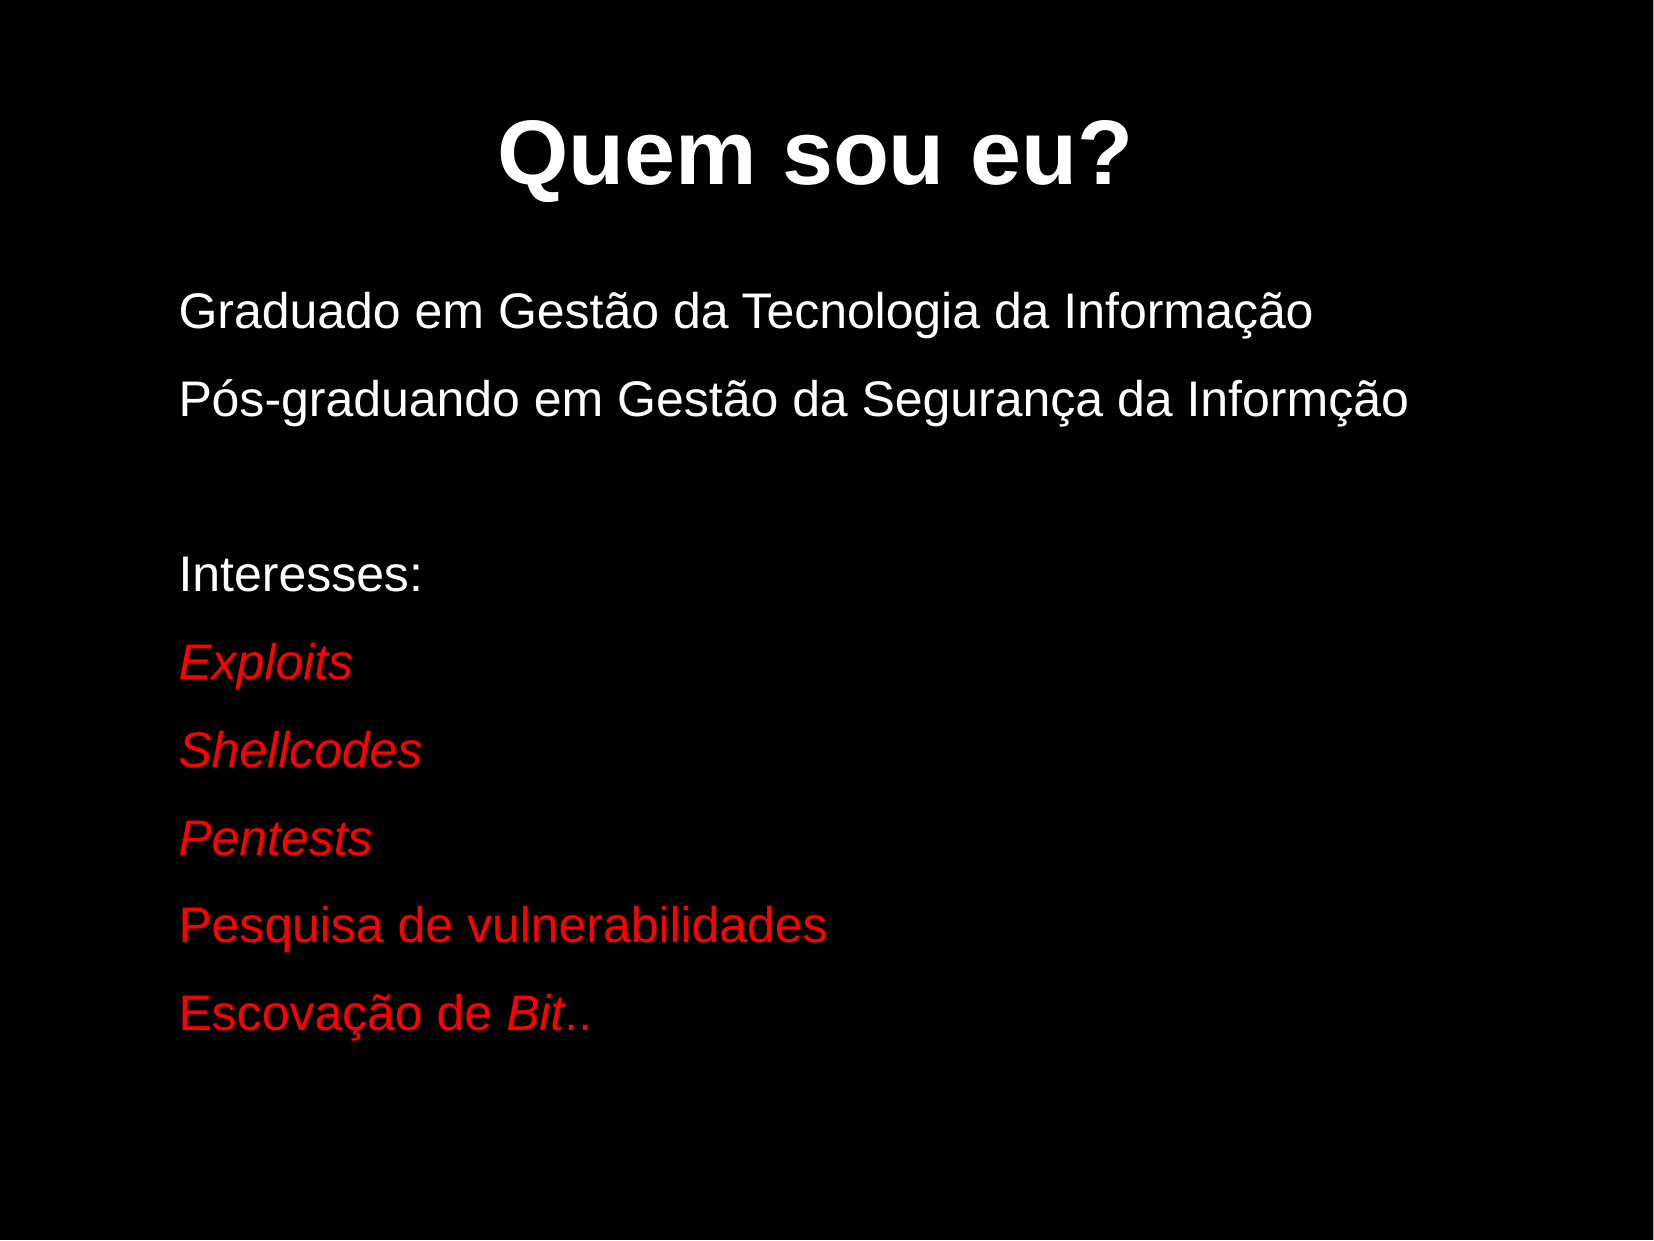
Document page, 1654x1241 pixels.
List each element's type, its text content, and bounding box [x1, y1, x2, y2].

title Quem sou eu? [71, 33, 1560, 262]
list Graduado em Gestão da Tecnologia da Informação Pós-graduando em Gestão da Segurança da Informção Interesses: Exploits Shellcodes Pentests Pesquisa de vulnerabilidades Escovação de Bit.. [91, 273, 1580, 1190]
